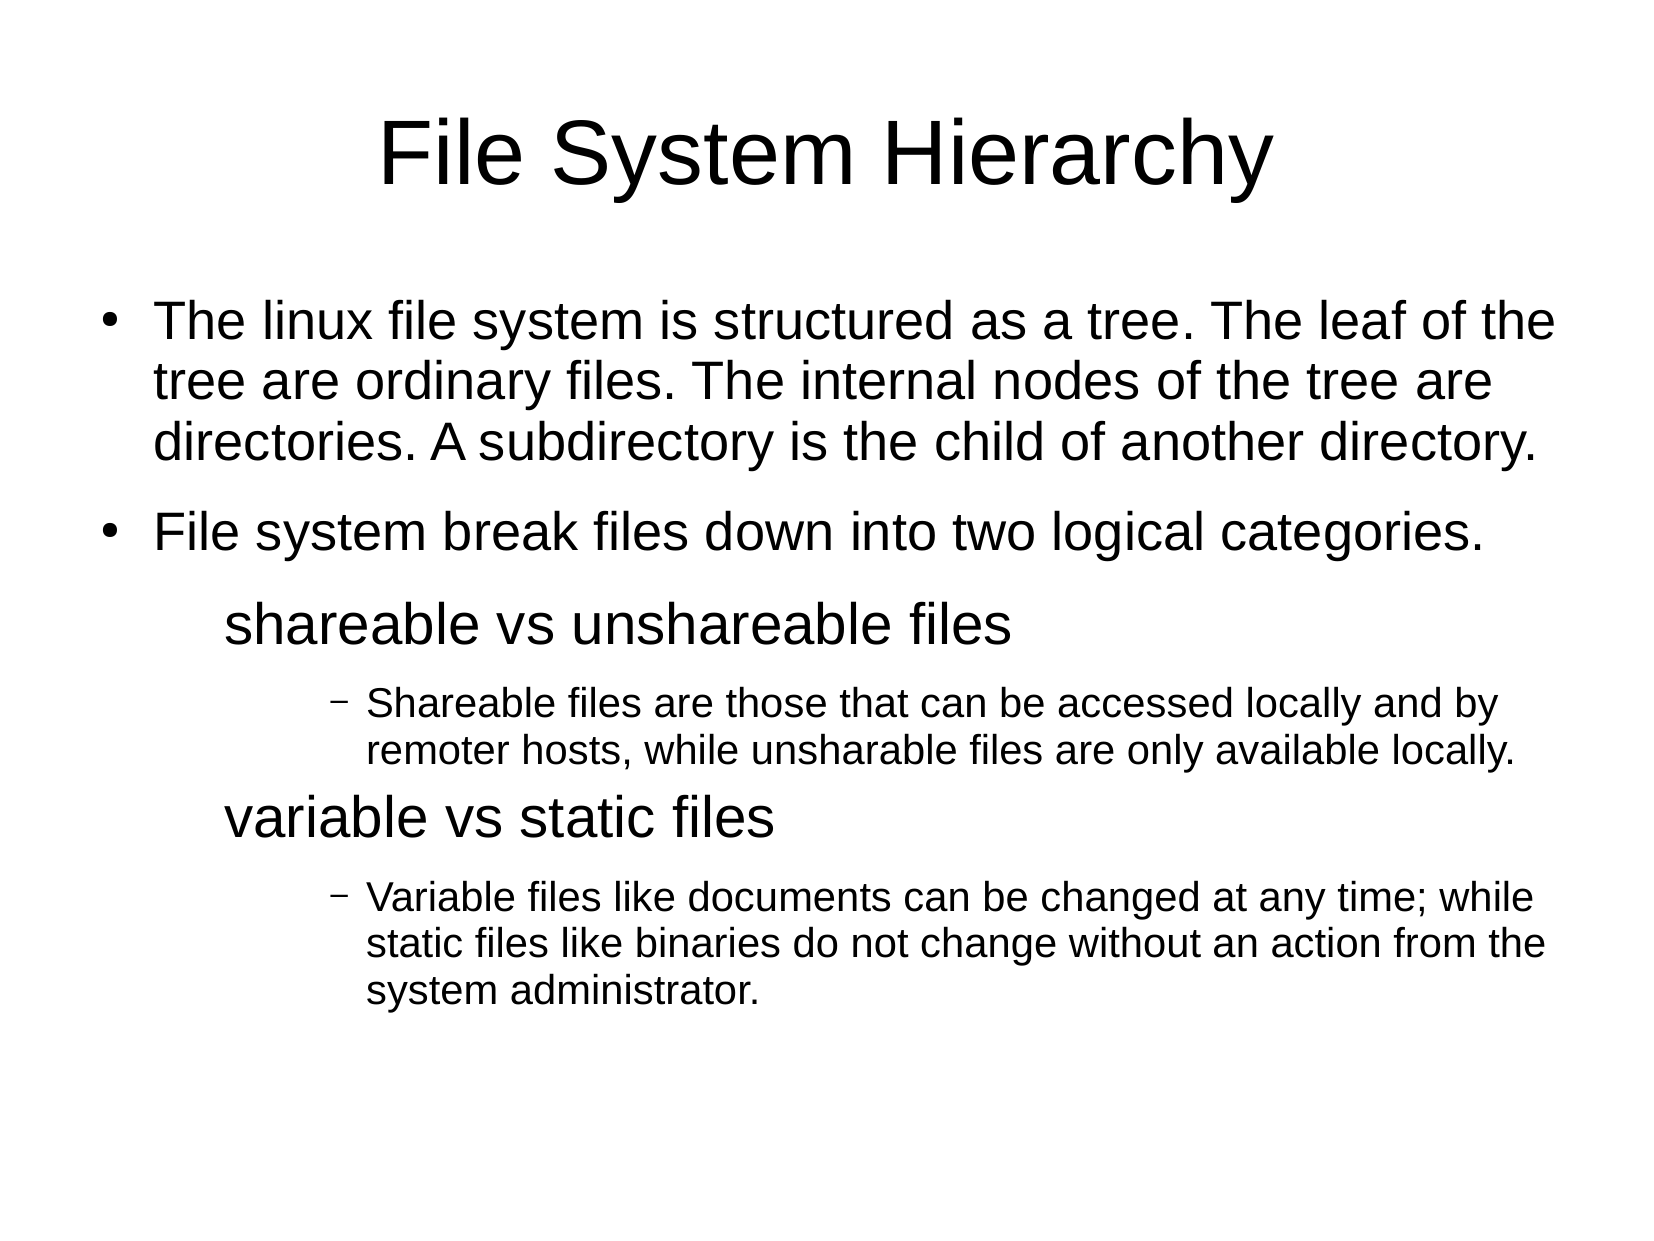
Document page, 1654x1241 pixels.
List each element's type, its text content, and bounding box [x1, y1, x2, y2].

title File System Hierarchy [82, 49, 1571, 257]
list The linux file system is structured as a tree. The leaf of the tree are ordinary files. The internal nodes of the tree are directories. A subdirectory is the child of another directory. File system break files down into two logical categories. shareable vs unshareable files Shareable files are those that can be accessed locally and by remoter hosts, while unsharable files are only available locally. variable vs static files Variable files like documents can be changed at any time; while static files like binaries do not change without an action from the system administrator. [82, 290, 1571, 1165]
